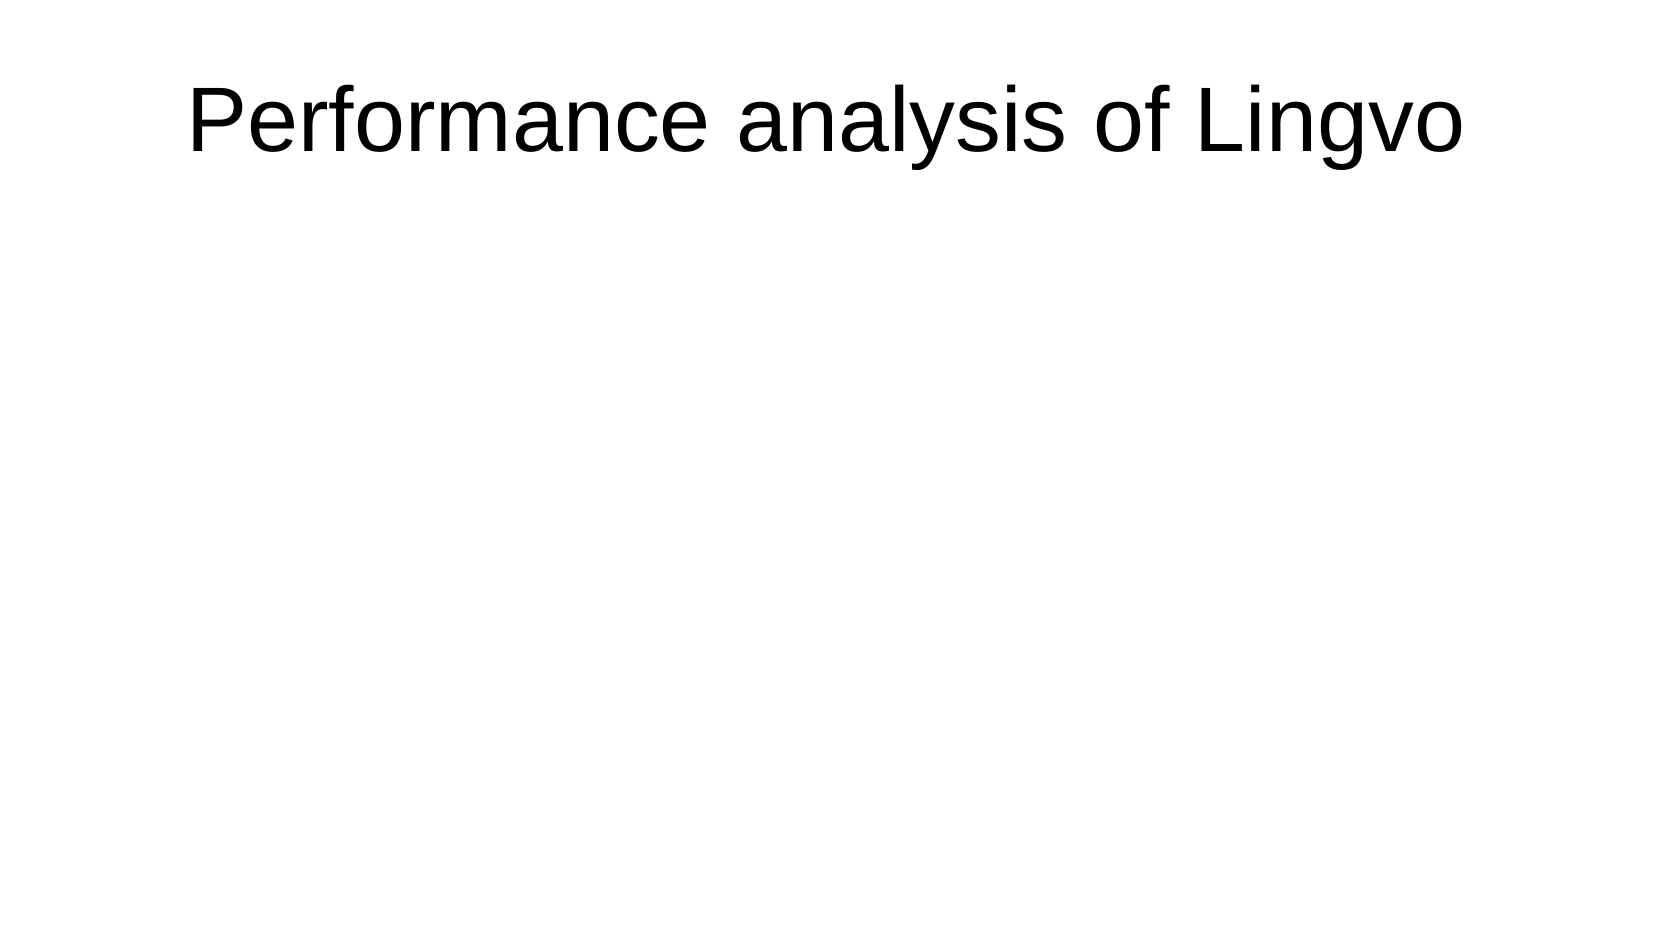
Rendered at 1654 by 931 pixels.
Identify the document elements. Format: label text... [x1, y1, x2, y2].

title Performance analysis of Lingvo [82, 37, 1571, 193]
